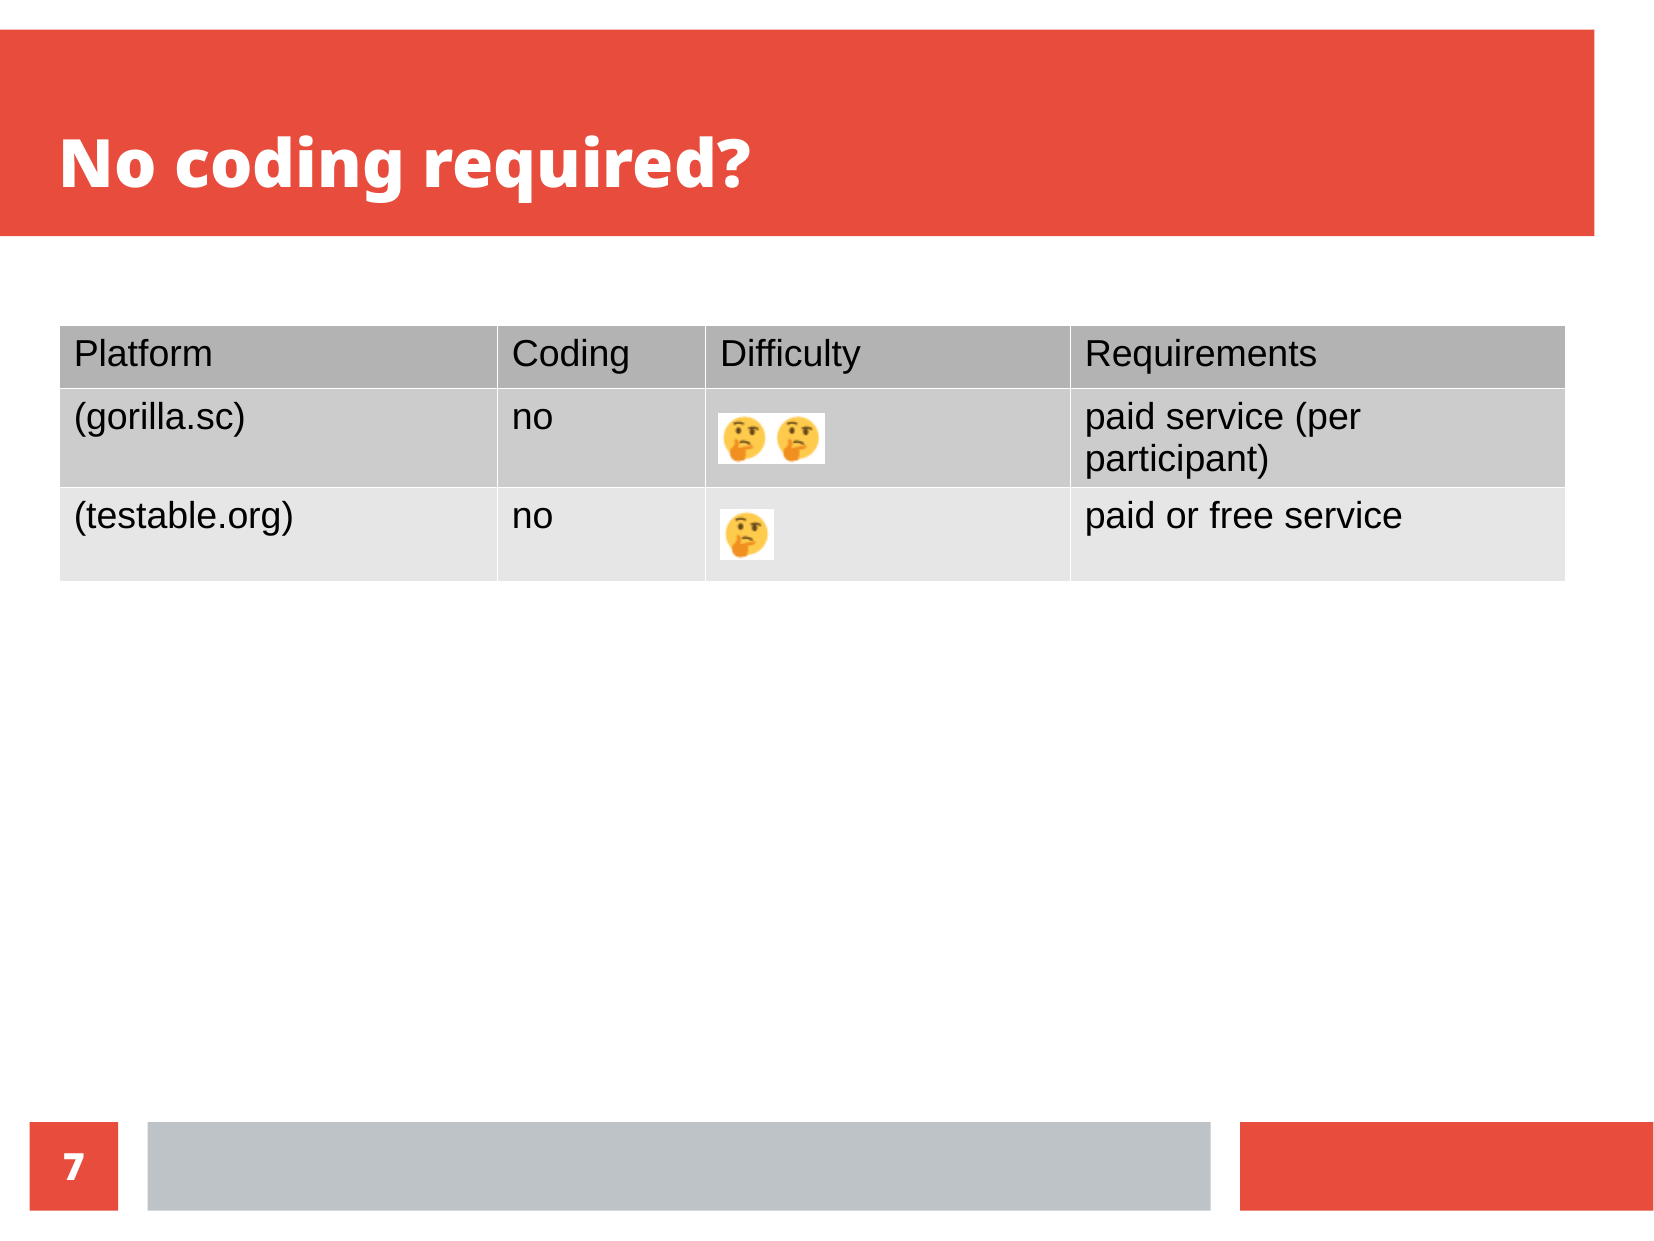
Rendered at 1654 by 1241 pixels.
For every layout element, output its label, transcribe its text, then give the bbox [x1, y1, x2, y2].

title No coding required? [59, 59, 1595, 207]
table_cell (gorilla.sc) [60, 389, 497, 487]
table_cell no [498, 389, 705, 487]
table_cell [706, 389, 1070, 487]
table_cell [706, 488, 1070, 581]
table_header Platform [60, 326, 497, 388]
table_cell paid service (per participant) [1071, 389, 1565, 487]
table_cell paid or free service [1071, 488, 1565, 581]
table_header Coding [498, 326, 705, 388]
table_cell no [498, 488, 705, 581]
table_header Difficulty [706, 326, 1070, 388]
table_header Requirements [1071, 326, 1565, 388]
table_cell (testable.org) [60, 488, 497, 581]
picture [720, 509, 774, 560]
picture [718, 413, 825, 464]
